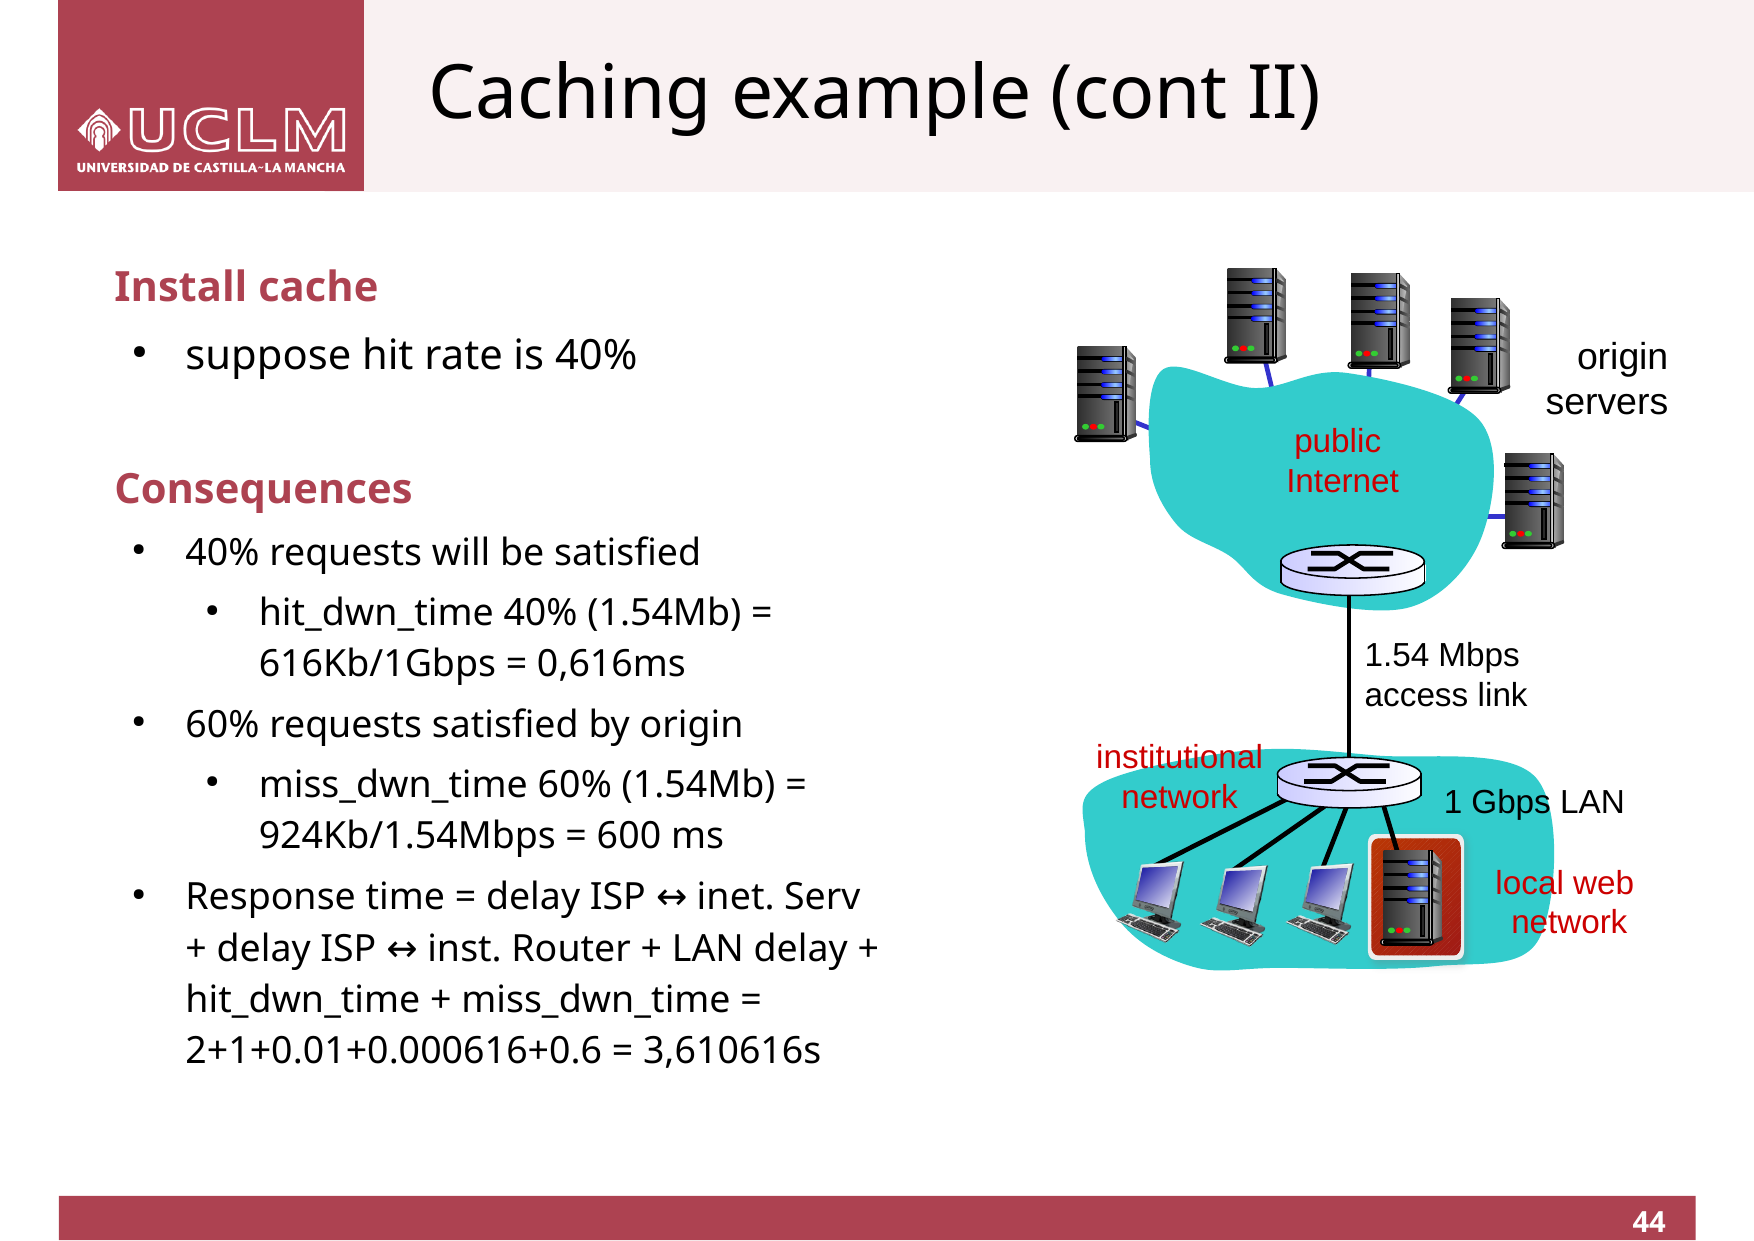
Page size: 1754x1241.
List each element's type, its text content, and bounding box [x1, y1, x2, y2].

text_box [1224, 268, 1287, 363]
text_box [1476, 828, 1555, 965]
text_box [1348, 273, 1411, 369]
text_box [1083, 824, 1230, 890]
text_box [1305, 868, 1348, 910]
picture [58, 0, 364, 191]
text_box origin servers [1530, 324, 1684, 431]
text_box [1502, 453, 1565, 549]
text_box institutional network [1081, 727, 1279, 824]
text_box 1 Gbps LAN [1428, 772, 1640, 828]
text_box [1148, 366, 1494, 611]
text_box [1135, 866, 1178, 909]
list Install cache suppose hit rate is 40% Consequences 40% requests will be satisfied hit_dwn_time 40% (1.54Mb) = 616Kb/1Gbps = 0,616ms 60% requests satisfied by origin miss_dwn_time 60% (1.54Mb) = 924Kb/1.54Mbps = 600 ms Response time = delay ISP ↔ inet. Serv + delay ISP ↔ inst. Router + LAN delay + hit_dwn_time + miss_dwn_time = 2+1+0.01+0.000616+0.6 = 3,610616s [99, 249, 899, 1223]
text_box [1380, 850, 1443, 946]
text_box [1151, 748, 1530, 971]
title Caching example (cont II) [413, 0, 1667, 198]
text_box [1448, 298, 1511, 394]
text_box [1219, 869, 1262, 912]
text_box 1.54 Mbps access link [1349, 625, 1545, 721]
text_box local web network [1480, 853, 1659, 949]
picture [1359, 822, 1476, 975]
picture [1099, 857, 1356, 953]
text_box [1074, 346, 1137, 442]
text_box public Internet [1262, 411, 1414, 508]
